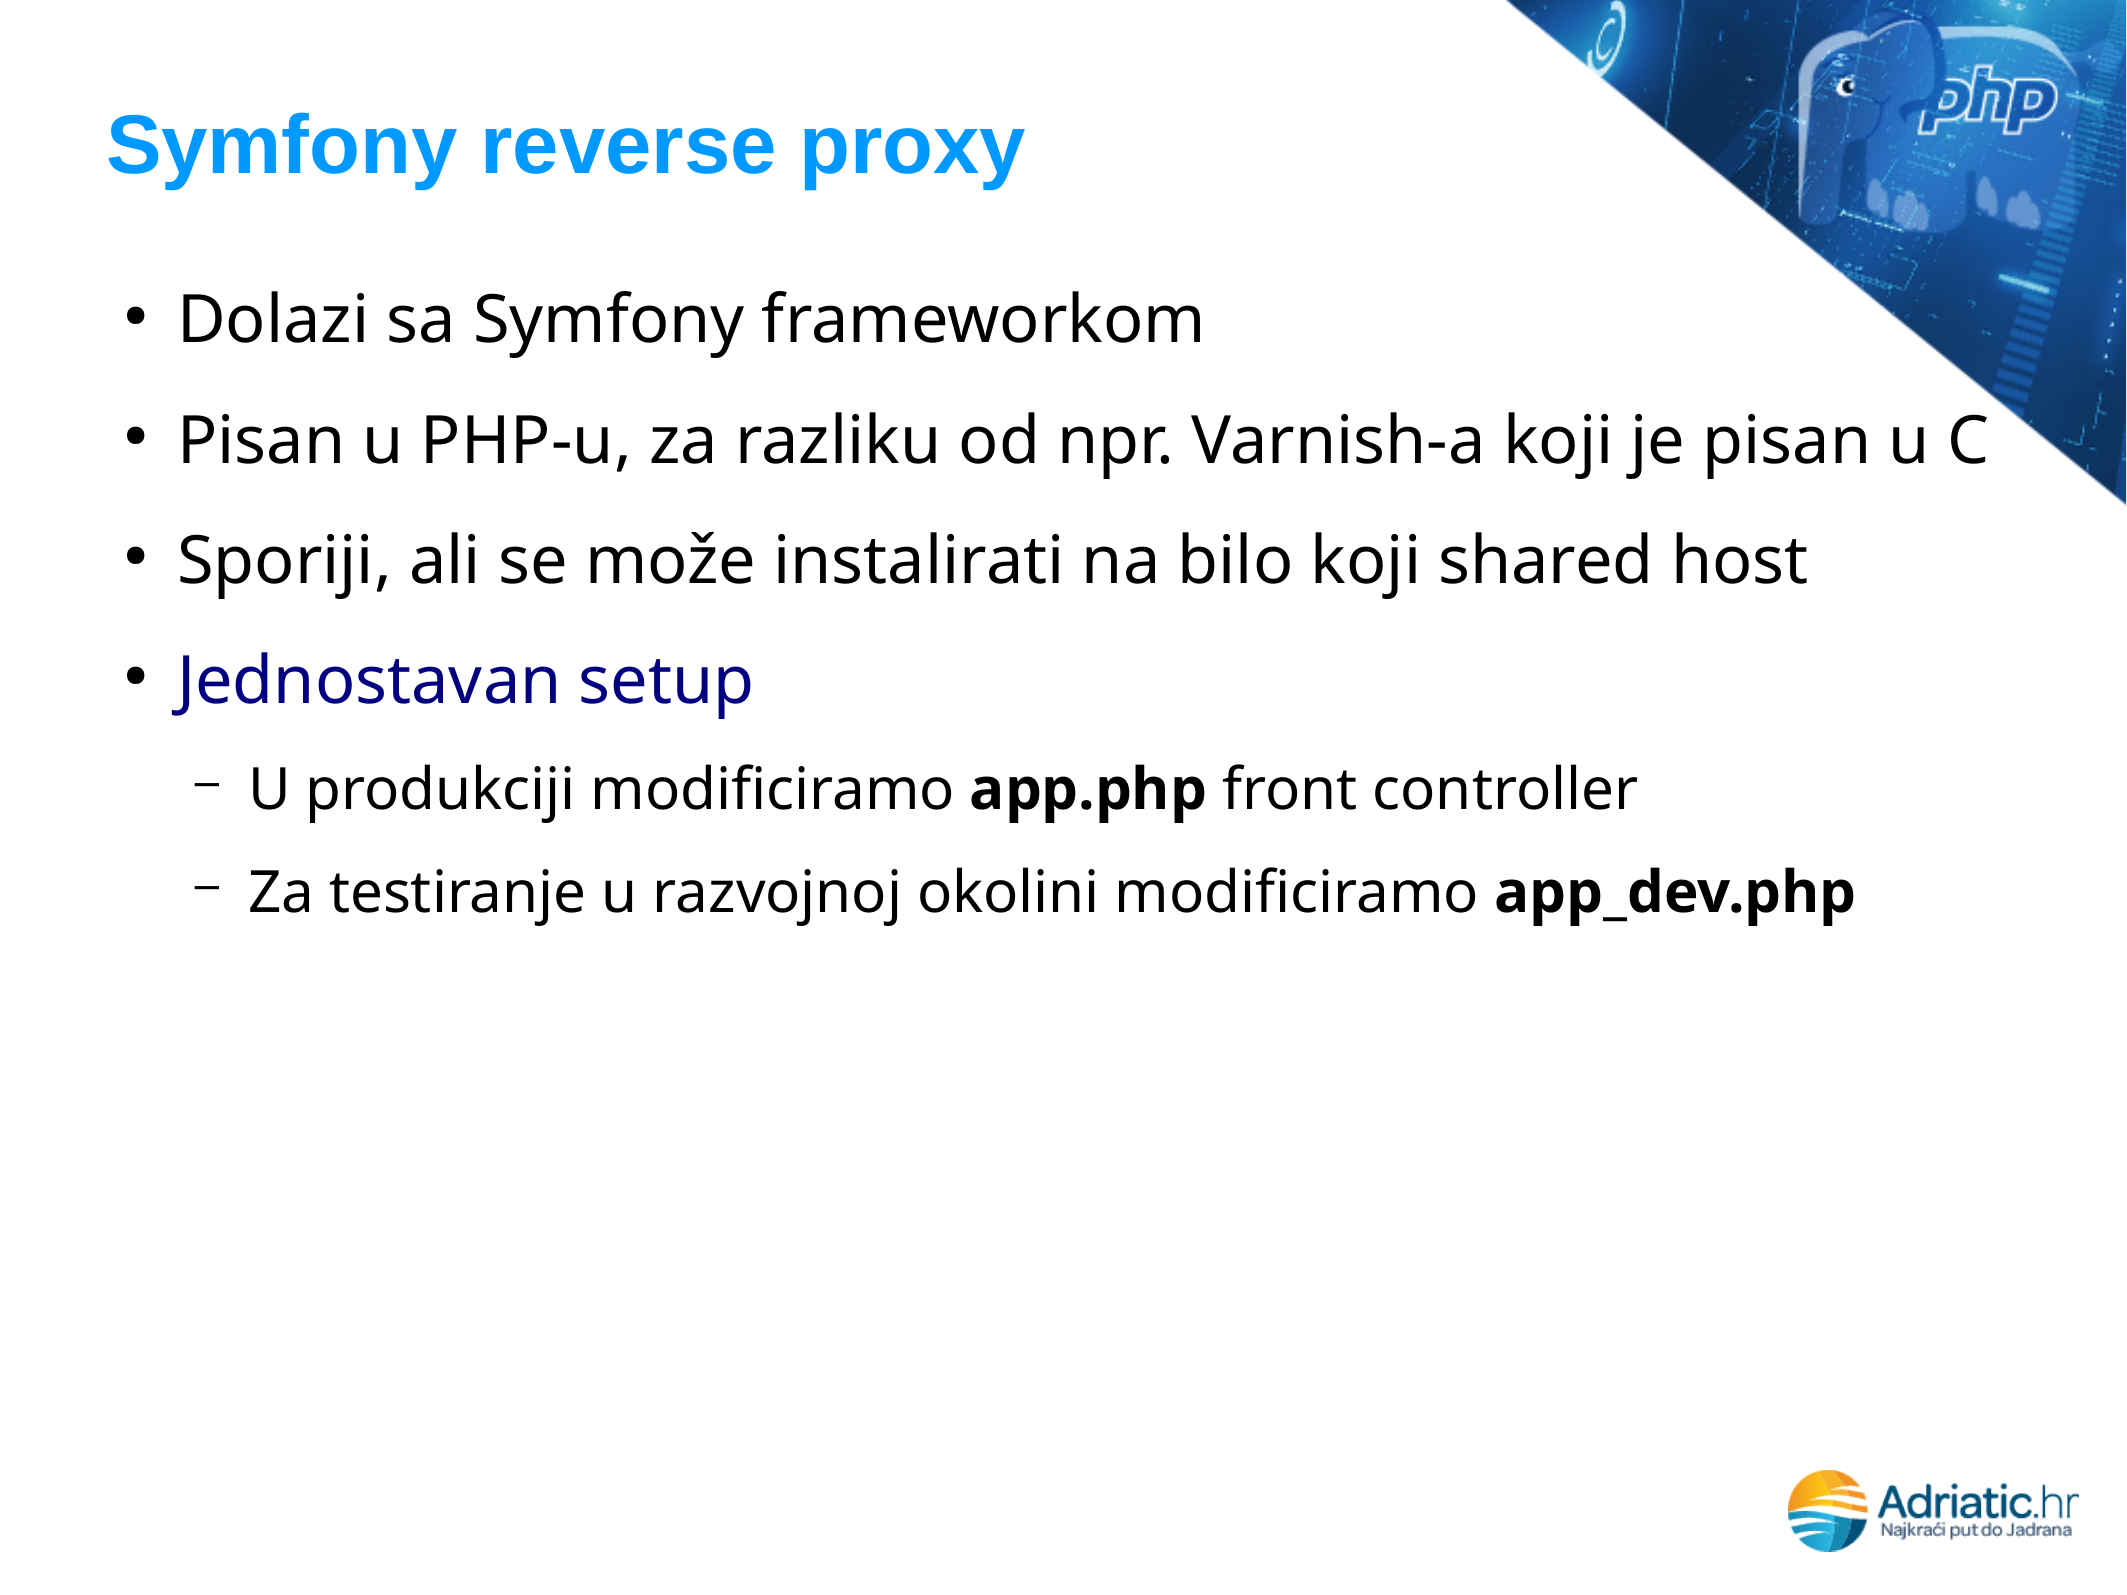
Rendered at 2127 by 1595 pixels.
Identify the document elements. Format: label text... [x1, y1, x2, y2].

picture [1788, 1470, 2079, 1552]
picture [1505, 0, 2127, 625]
list Dolazi sa Symfony frameworkom Pisan u PHP-u, za razliku od npr. Varnish-a koji je pisan u C Sporiji, ali se može instalirati na bilo koji shared host Jednostavan setup U produkciji modificiramo app.php front controller Za testiranje u razvojnoj okolini modificiramo app_dev.php [106, 271, 2020, 1453]
title Symfony reverse proxy [106, 70, 1630, 219]
